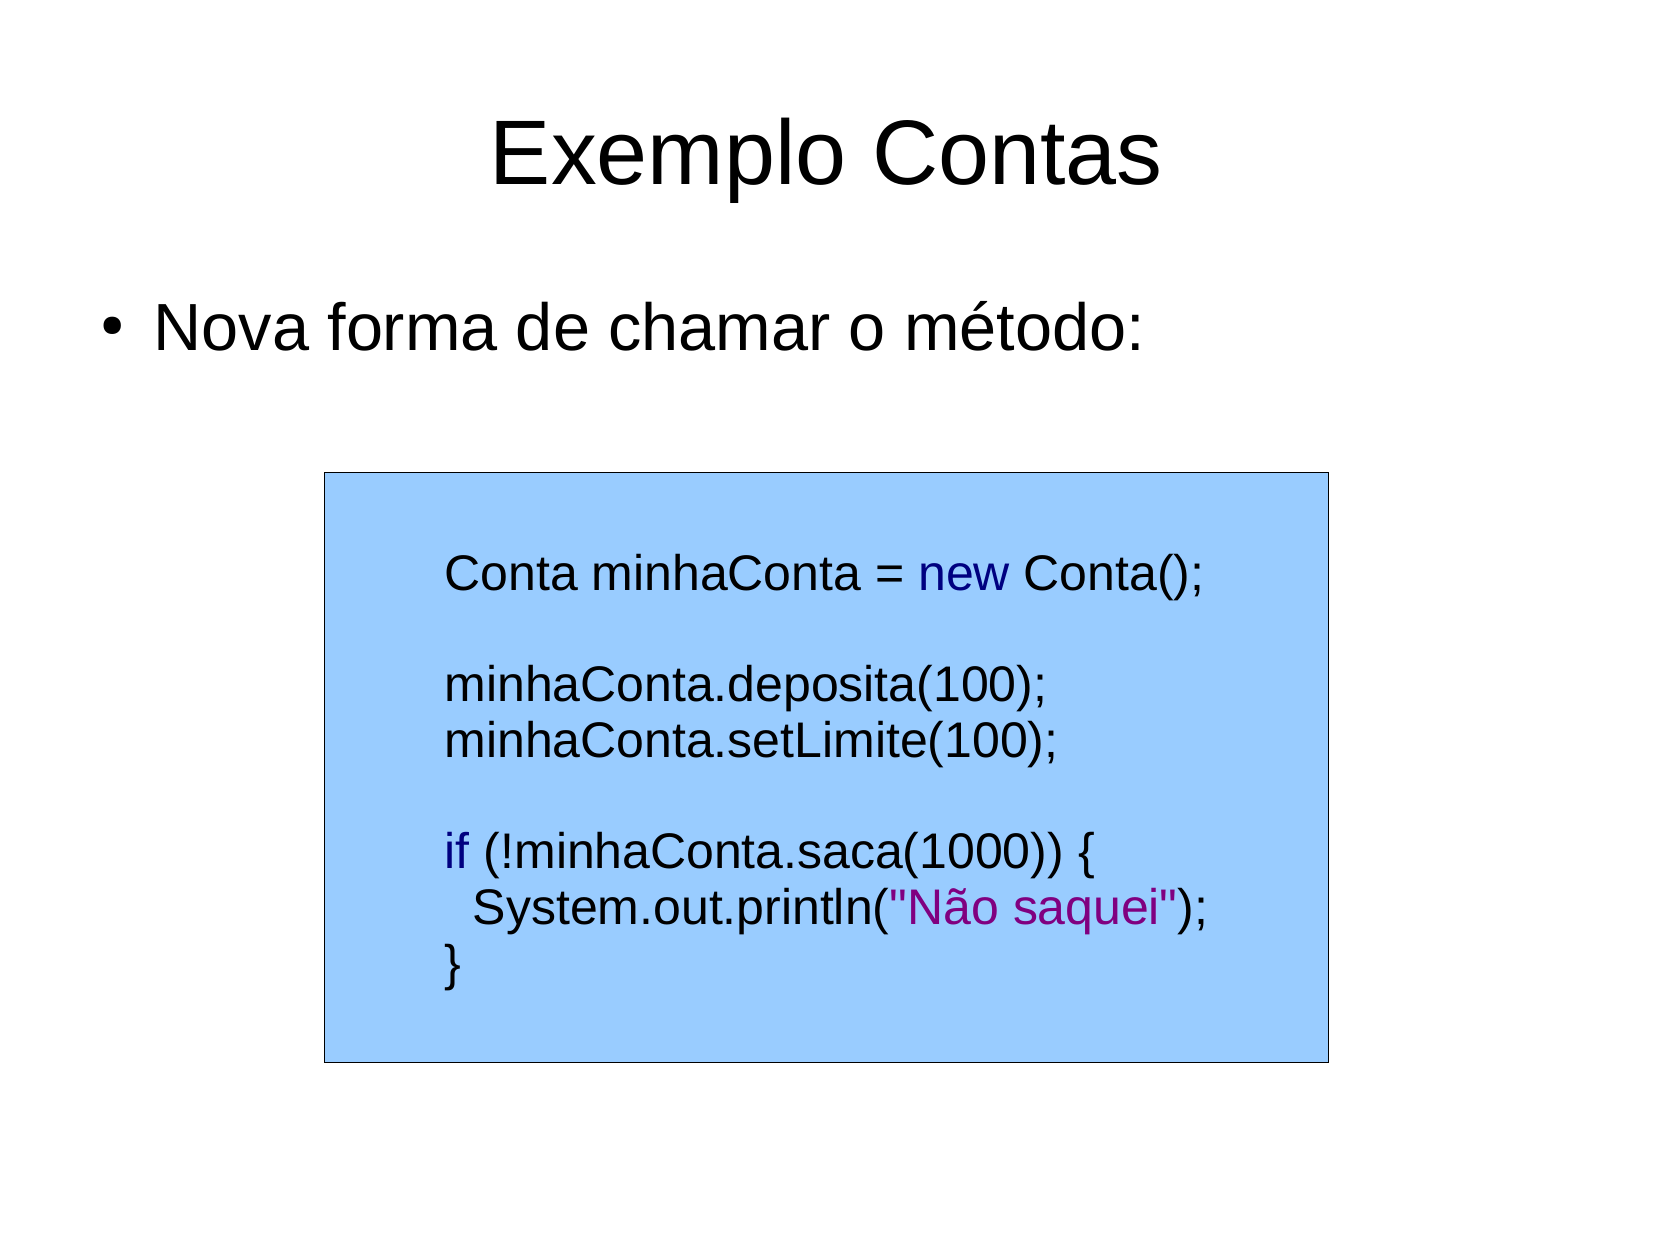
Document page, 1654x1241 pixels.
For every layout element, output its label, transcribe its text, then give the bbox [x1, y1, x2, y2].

title Exemplo Contas [82, 49, 1571, 257]
text_box Conta minhaConta = new Conta(); minhaConta.deposita(100); minhaConta.setLimite(100); if (!minhaConta.saca(1000)) { System.out.println("Não saquei"); } [324, 472, 1329, 1063]
list Nova forma de chamar o método: [82, 290, 1571, 1109]
